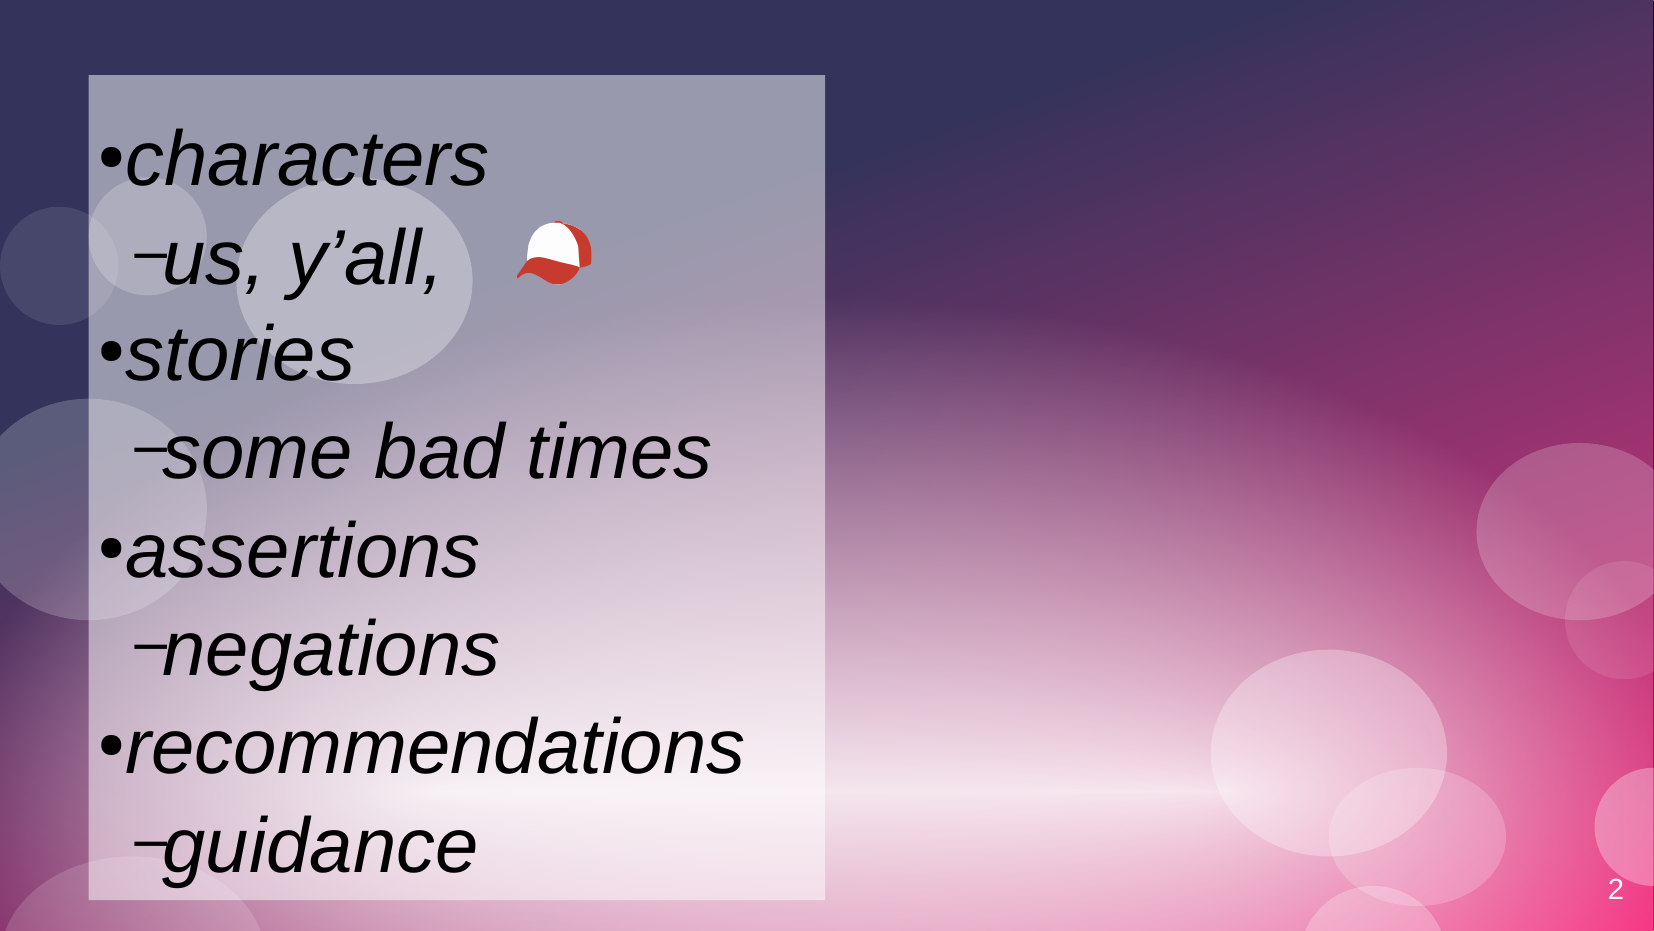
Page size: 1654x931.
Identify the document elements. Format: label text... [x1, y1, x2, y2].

list characters us, y’all, stories some bad times assertions negations recommendations guidance [88, 75, 826, 901]
picture [507, 207, 601, 301]
